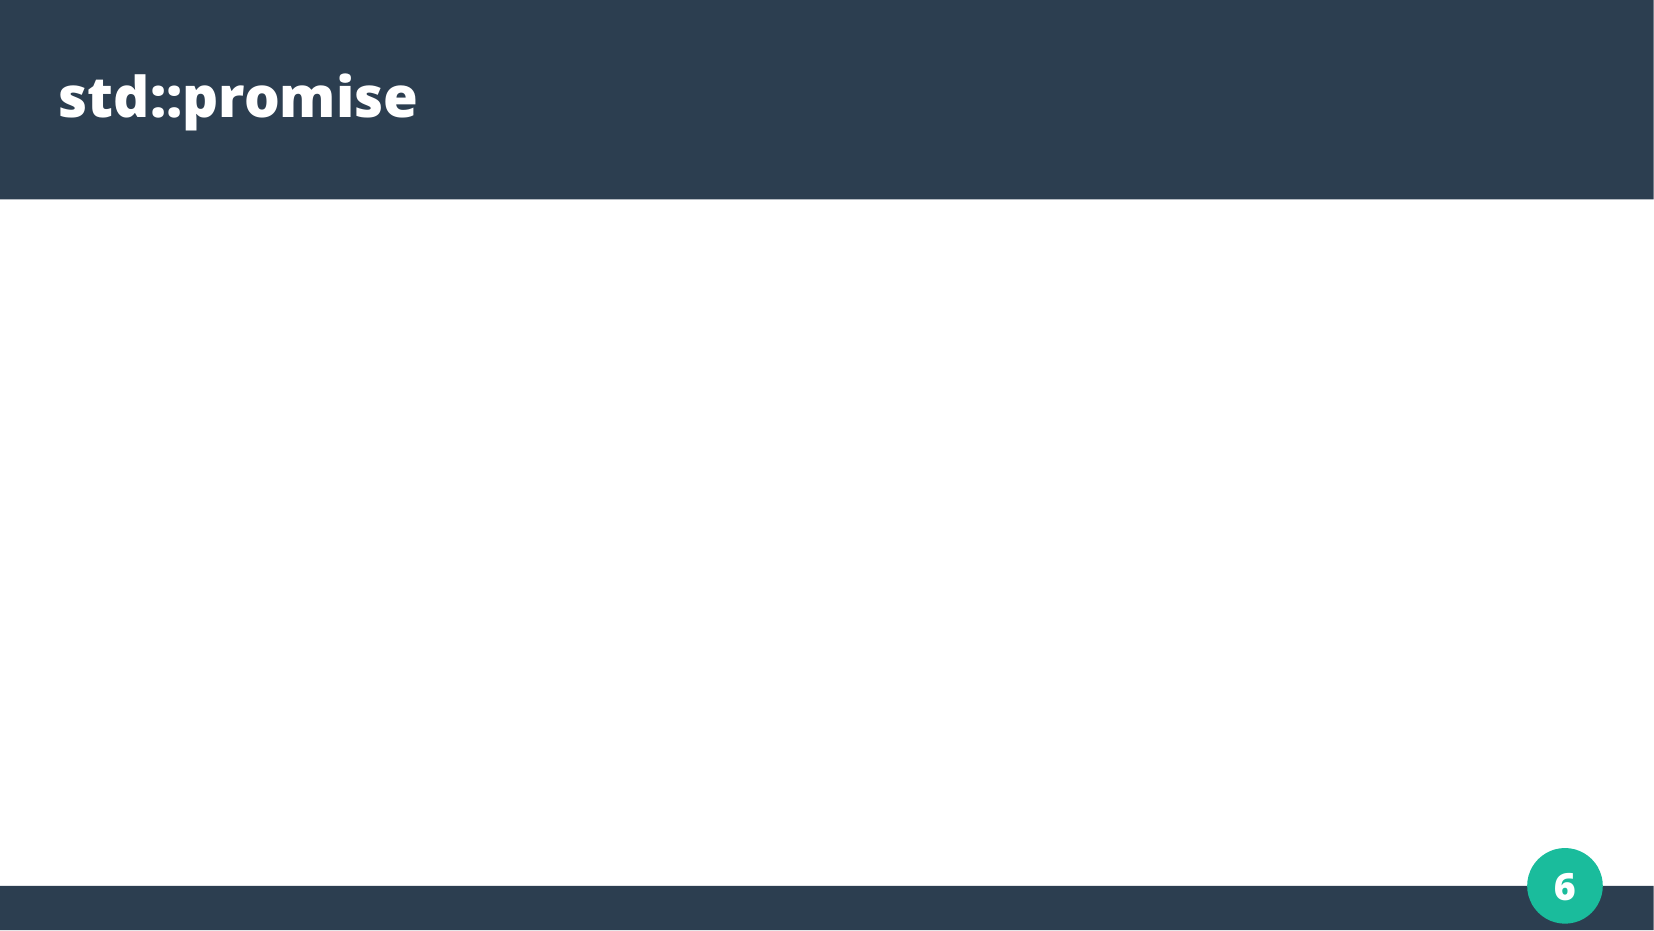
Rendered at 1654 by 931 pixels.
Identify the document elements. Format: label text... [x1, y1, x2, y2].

title std::promise [59, 37, 1595, 155]
